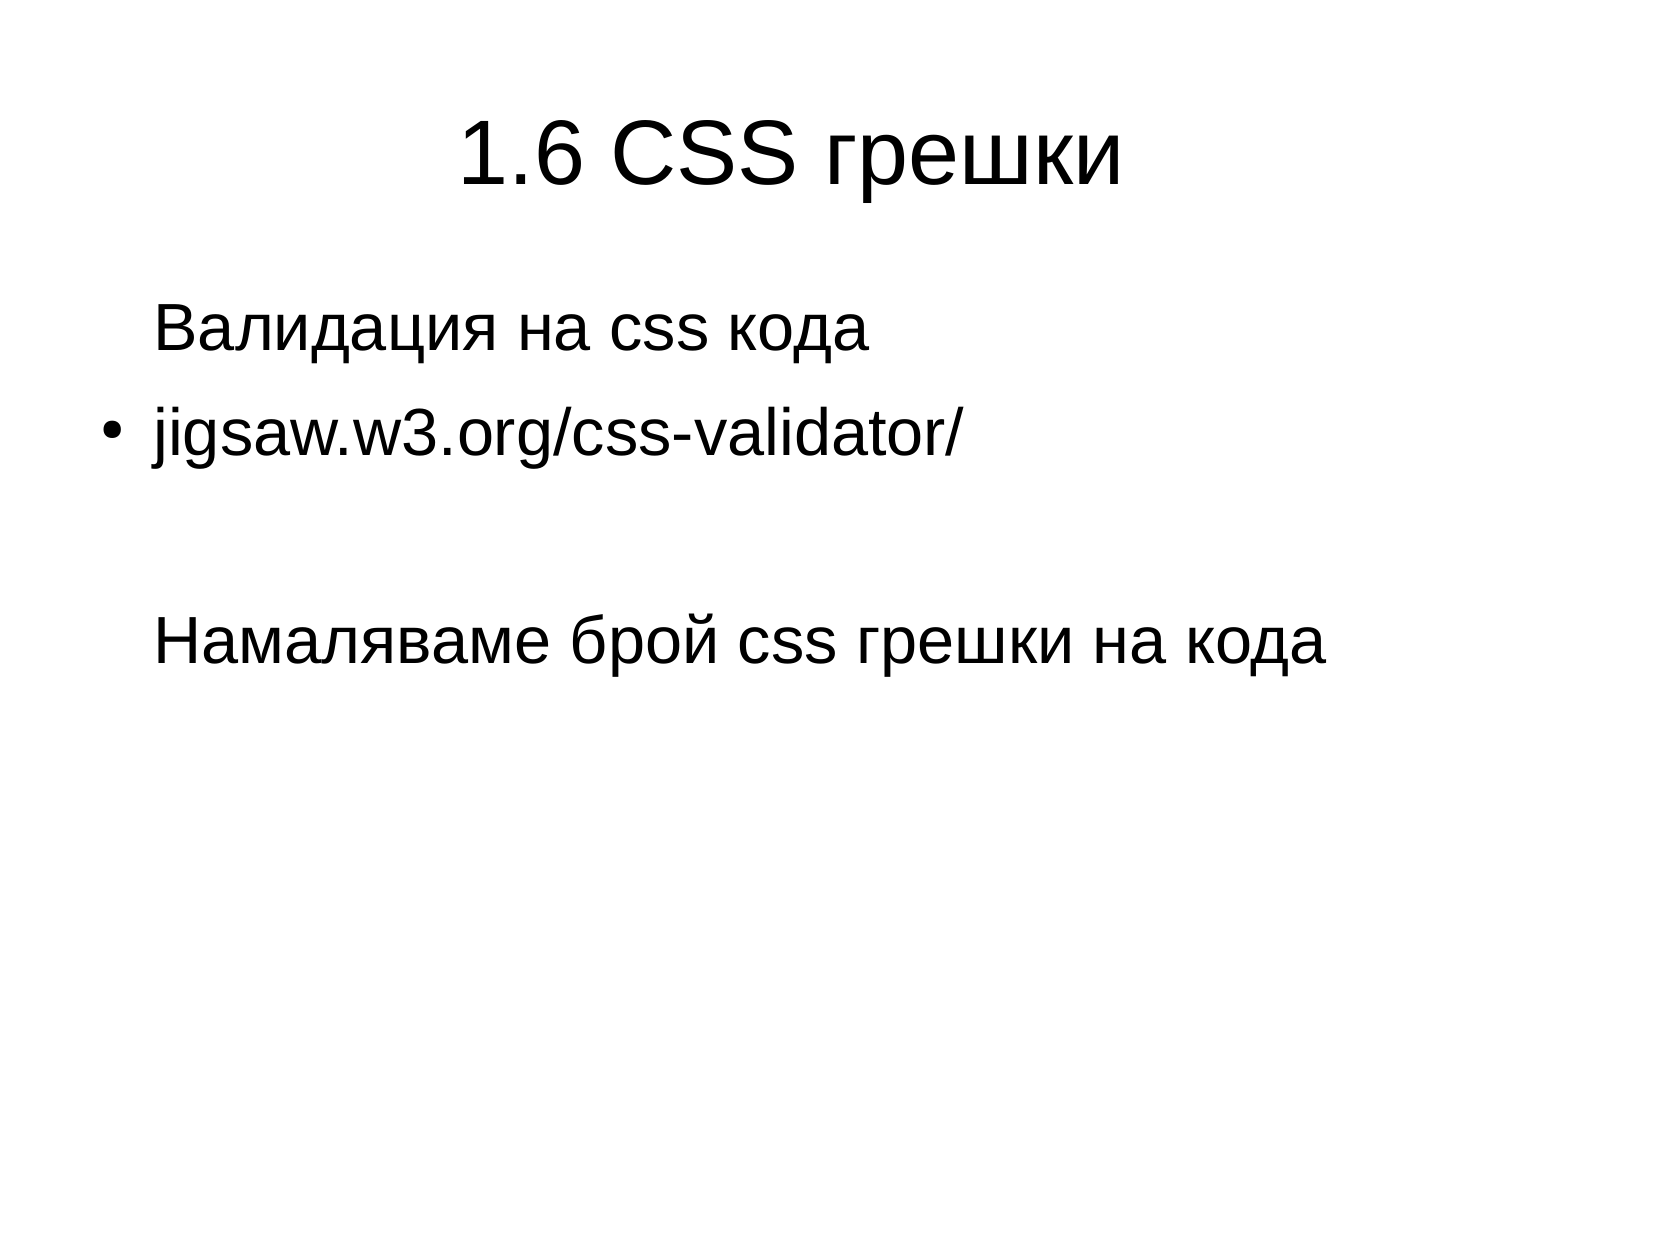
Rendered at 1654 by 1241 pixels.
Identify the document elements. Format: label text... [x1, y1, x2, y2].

list Валидация на css кода jigsaw.w3.org/css-validator/ Намаляваме брой css грешки на кода [82, 290, 1571, 1109]
title 1.6 CSS грешки [82, 49, 1571, 257]
